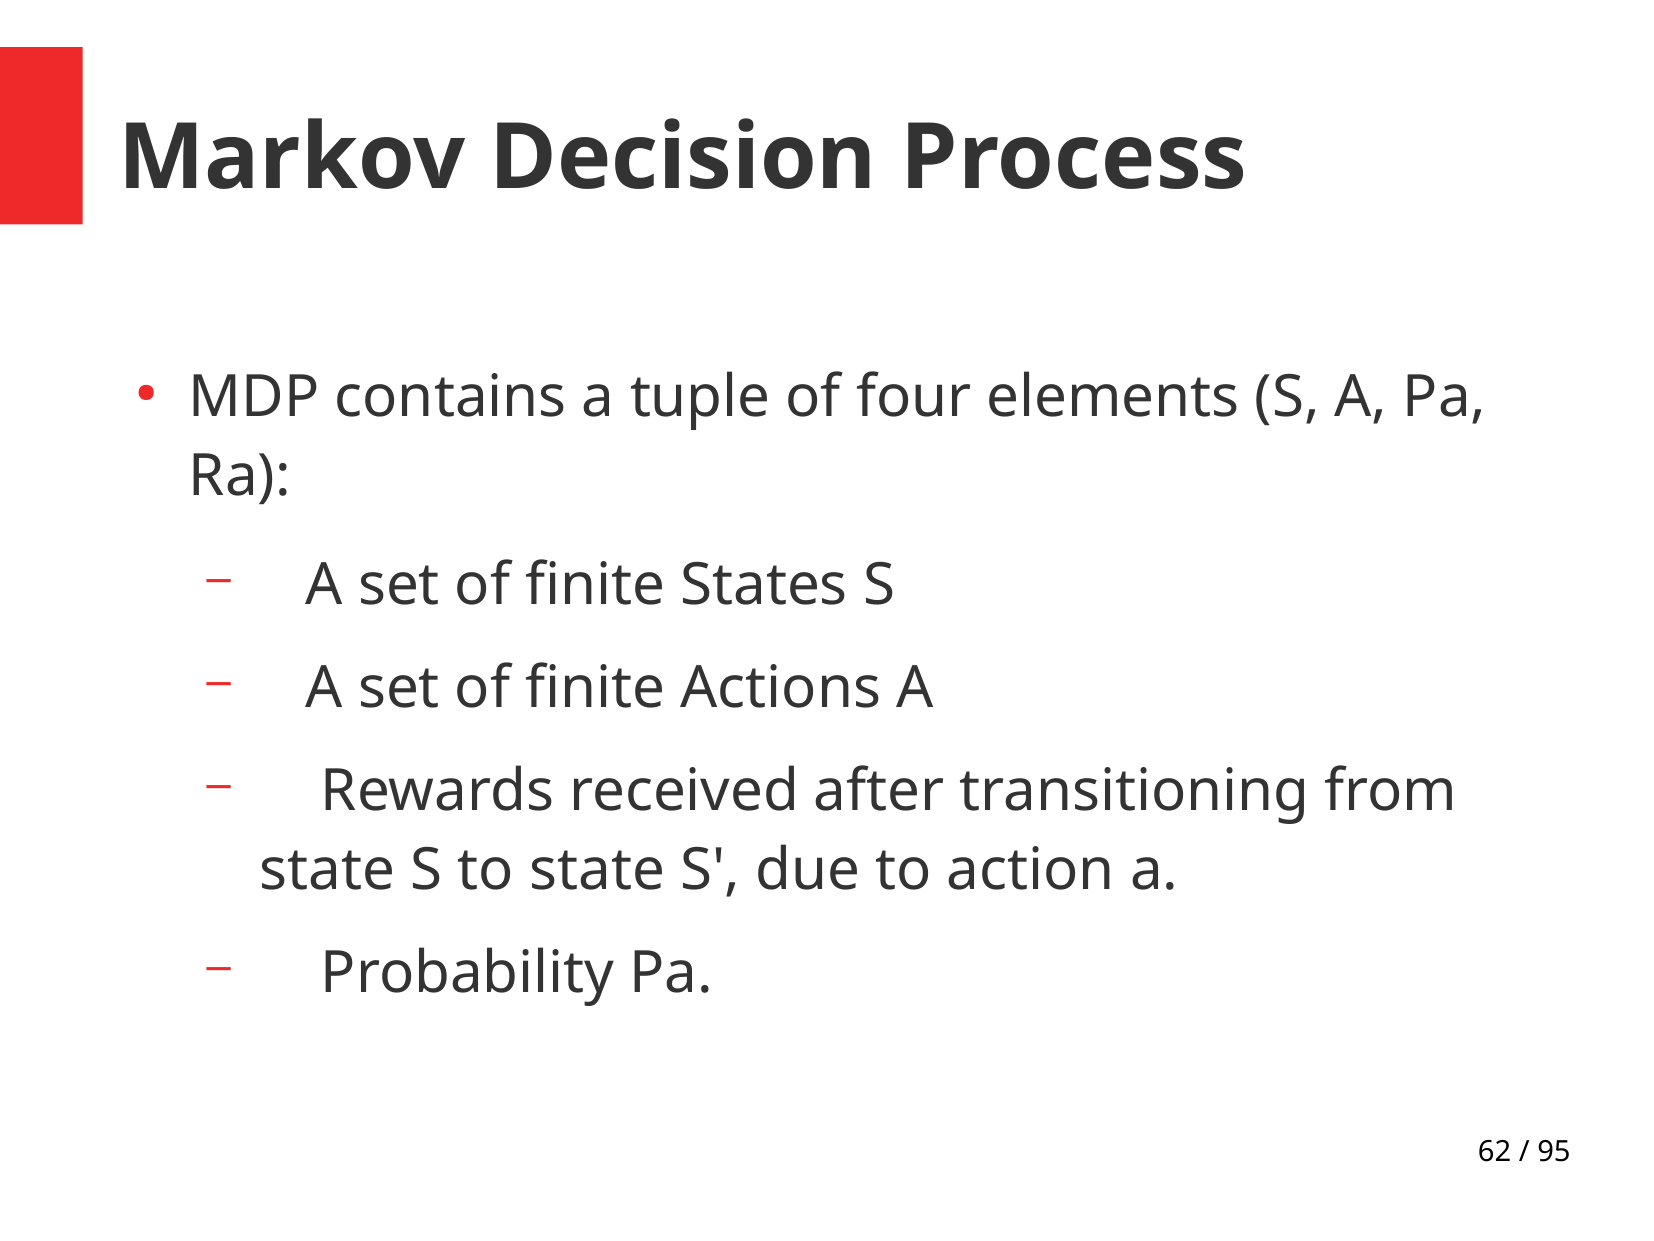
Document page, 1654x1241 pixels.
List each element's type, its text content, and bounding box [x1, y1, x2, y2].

title Markov Decision Process [118, 49, 1571, 257]
list MDP contains a tuple of four elements (S, A, Pa, Ra): A set of finite States S A set of finite Actions A Rewards received after transitioning from state S to state S', due to action a. Probability Pa. [118, 354, 1536, 1074]
